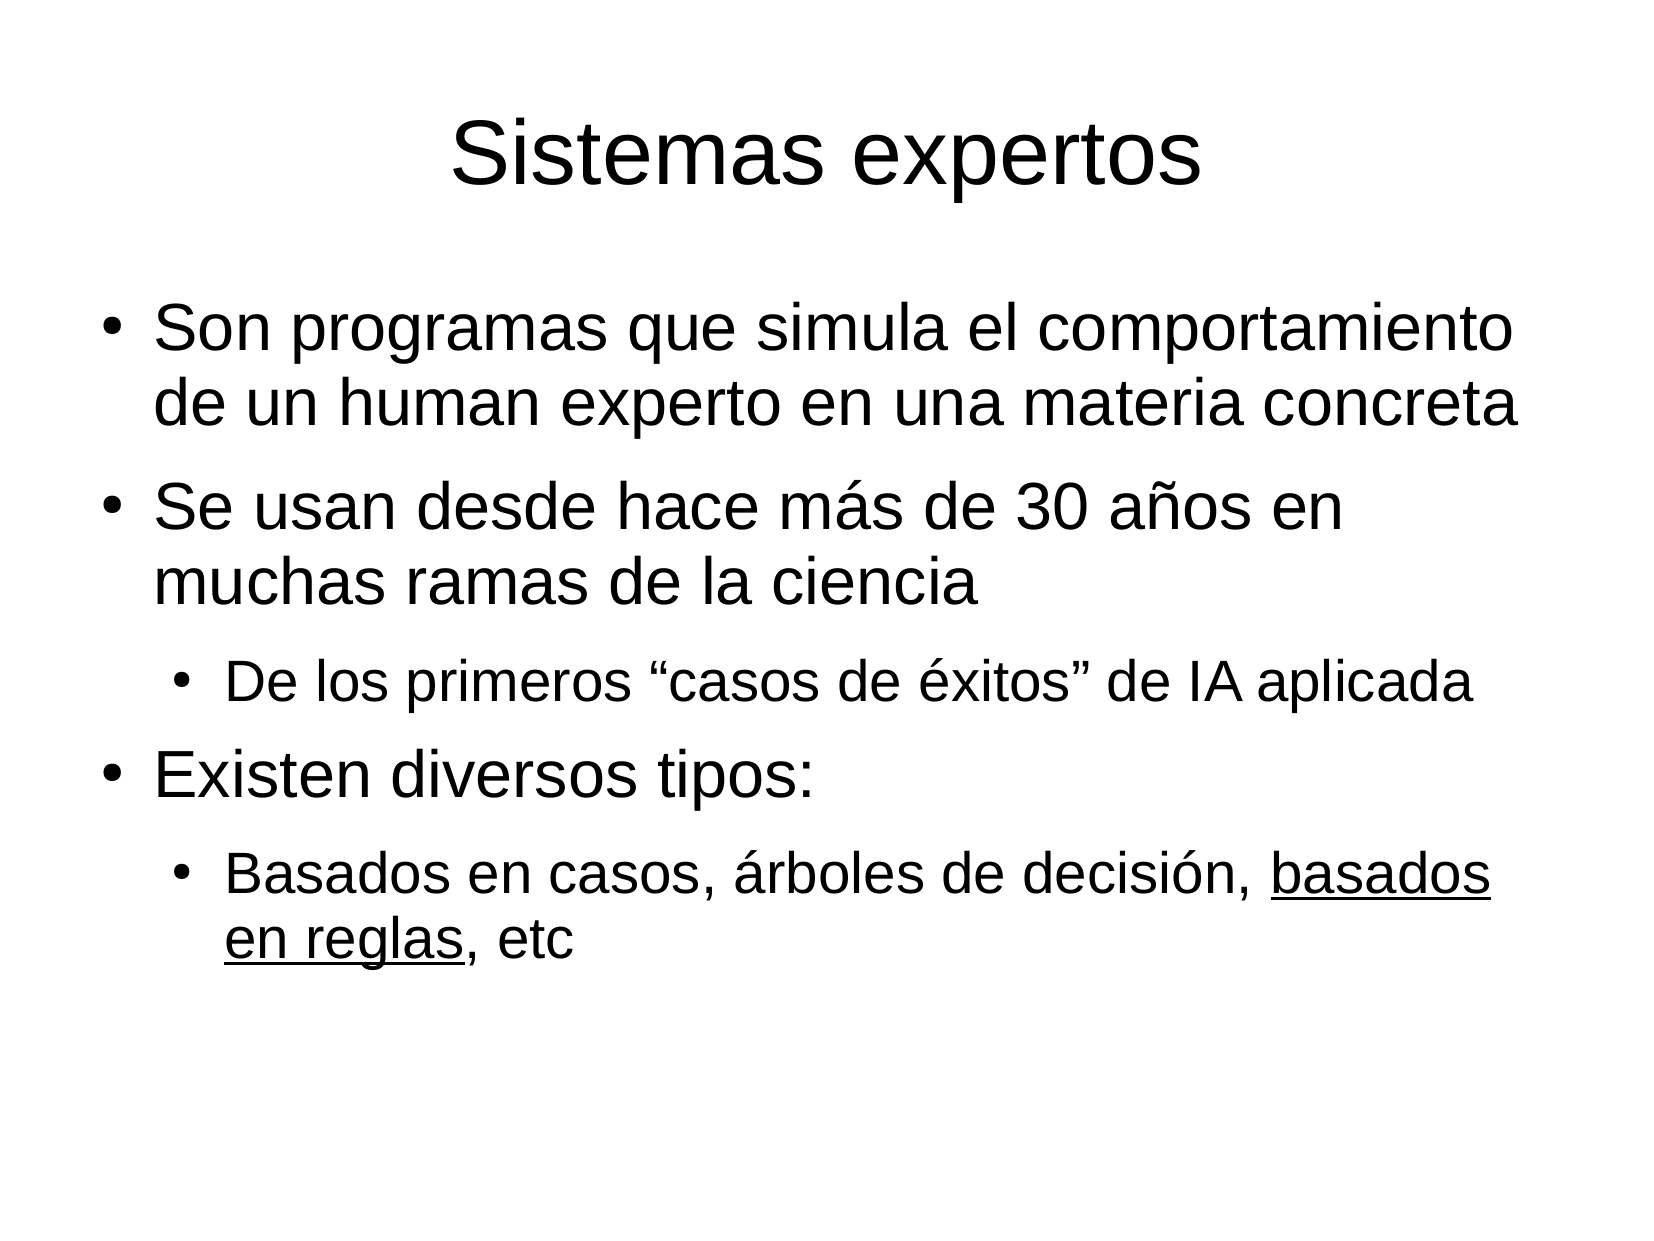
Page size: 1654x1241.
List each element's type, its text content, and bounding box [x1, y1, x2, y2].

title Sistemas expertos [82, 49, 1571, 257]
list Son programas que simula el comportamiento de un human experto en una materia concreta Se usan desde hace más de 30 años en muchas ramas de la ciencia De los primeros “casos de éxitos” de IA aplicada Existen diversos tipos: Basados en casos, árboles de decisión, basados en reglas, etc [82, 290, 1571, 1109]
